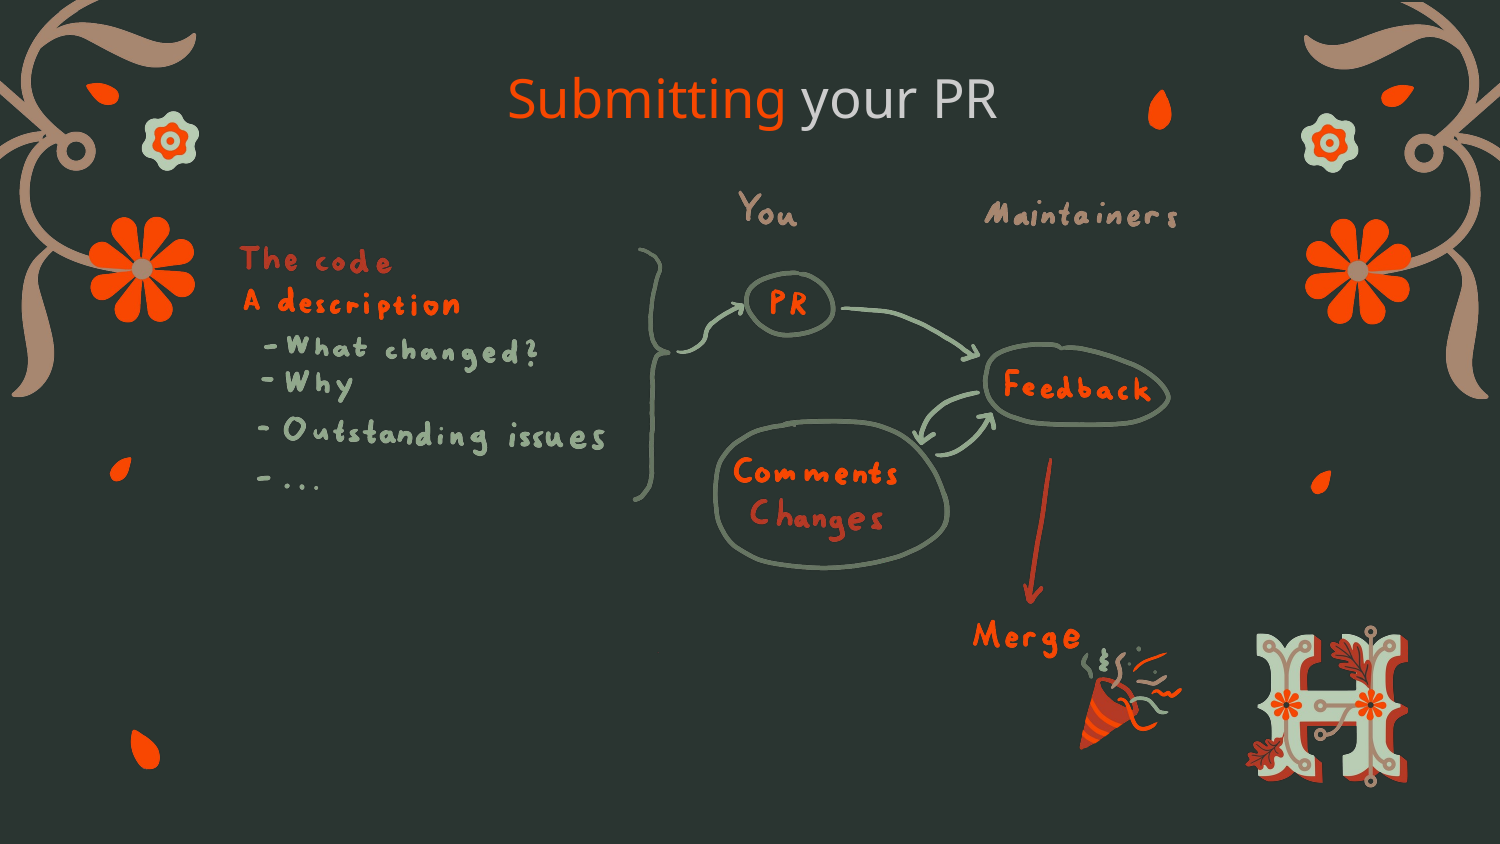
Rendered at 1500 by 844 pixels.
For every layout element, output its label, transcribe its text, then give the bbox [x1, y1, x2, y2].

picture [109, 456, 132, 482]
picture [239, 190, 1182, 751]
picture [1245, 624, 1408, 788]
text_box Submitting your PR [265, 58, 1241, 136]
picture [122, 729, 167, 772]
picture [1311, 471, 1333, 495]
